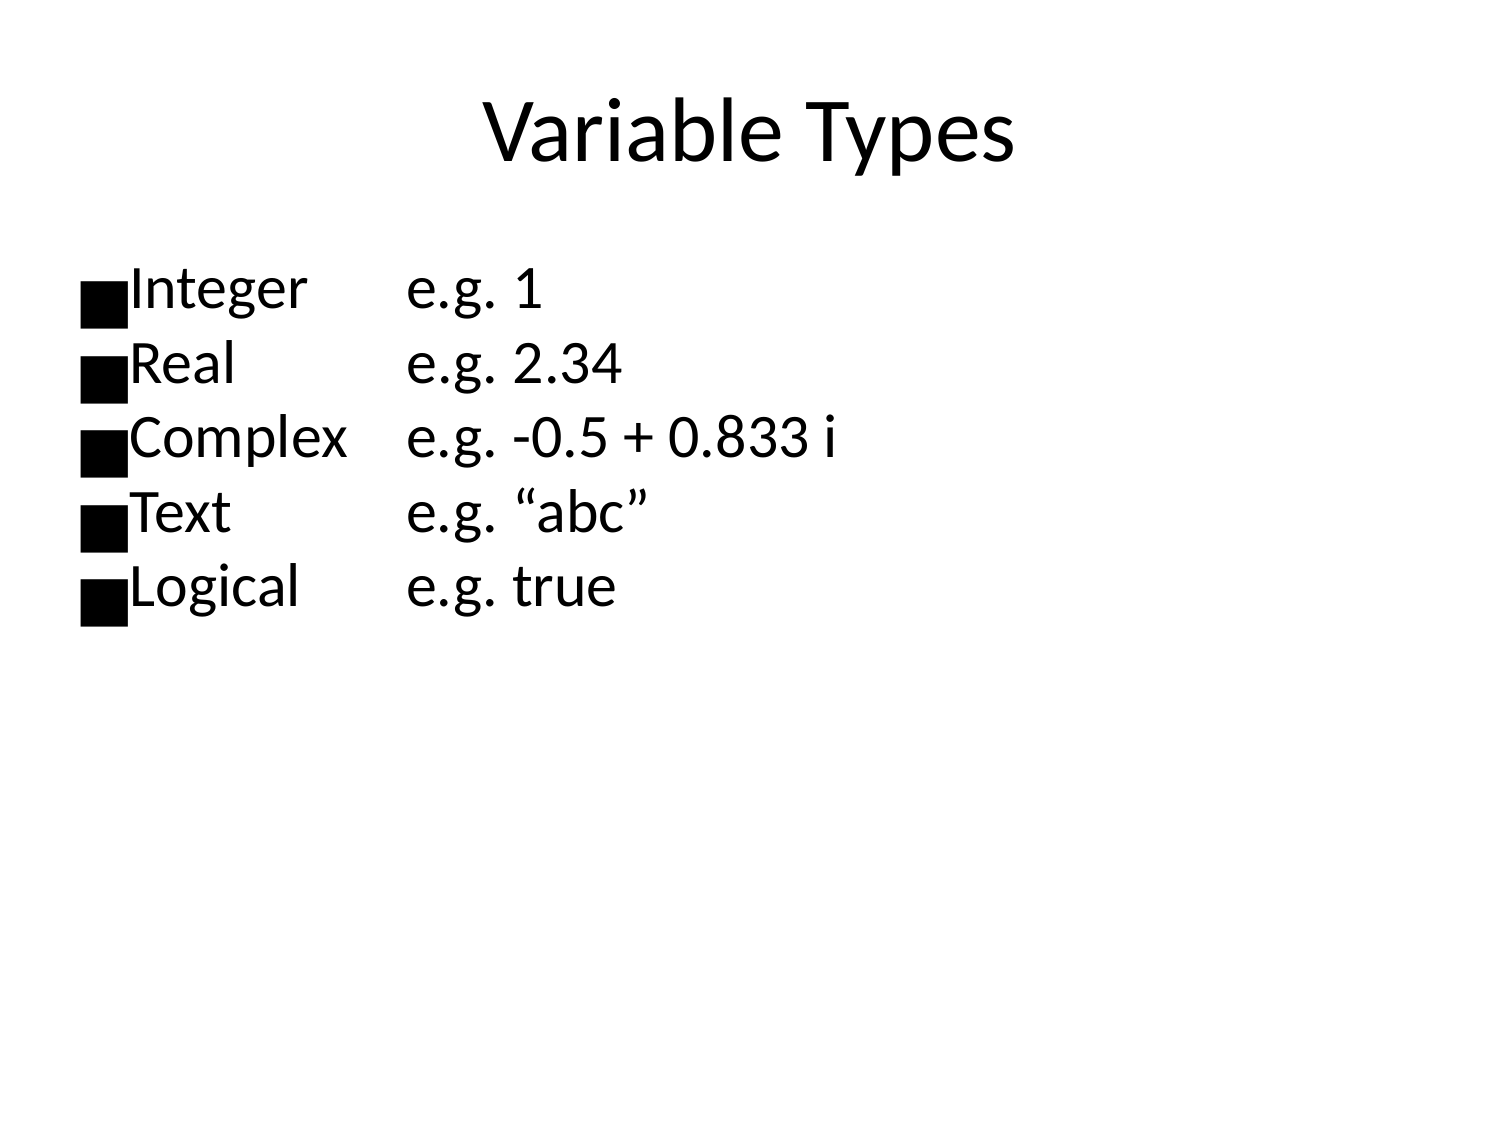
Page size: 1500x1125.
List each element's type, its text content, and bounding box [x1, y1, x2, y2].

title Variable Types [75, 45, 1425, 233]
list Integer e.g. 1 Real e.g. 2.34 Complex e.g. -0.5 + 0.833 i Text e.g. “abc” Logical e.g. true [75, 262, 1425, 1005]
